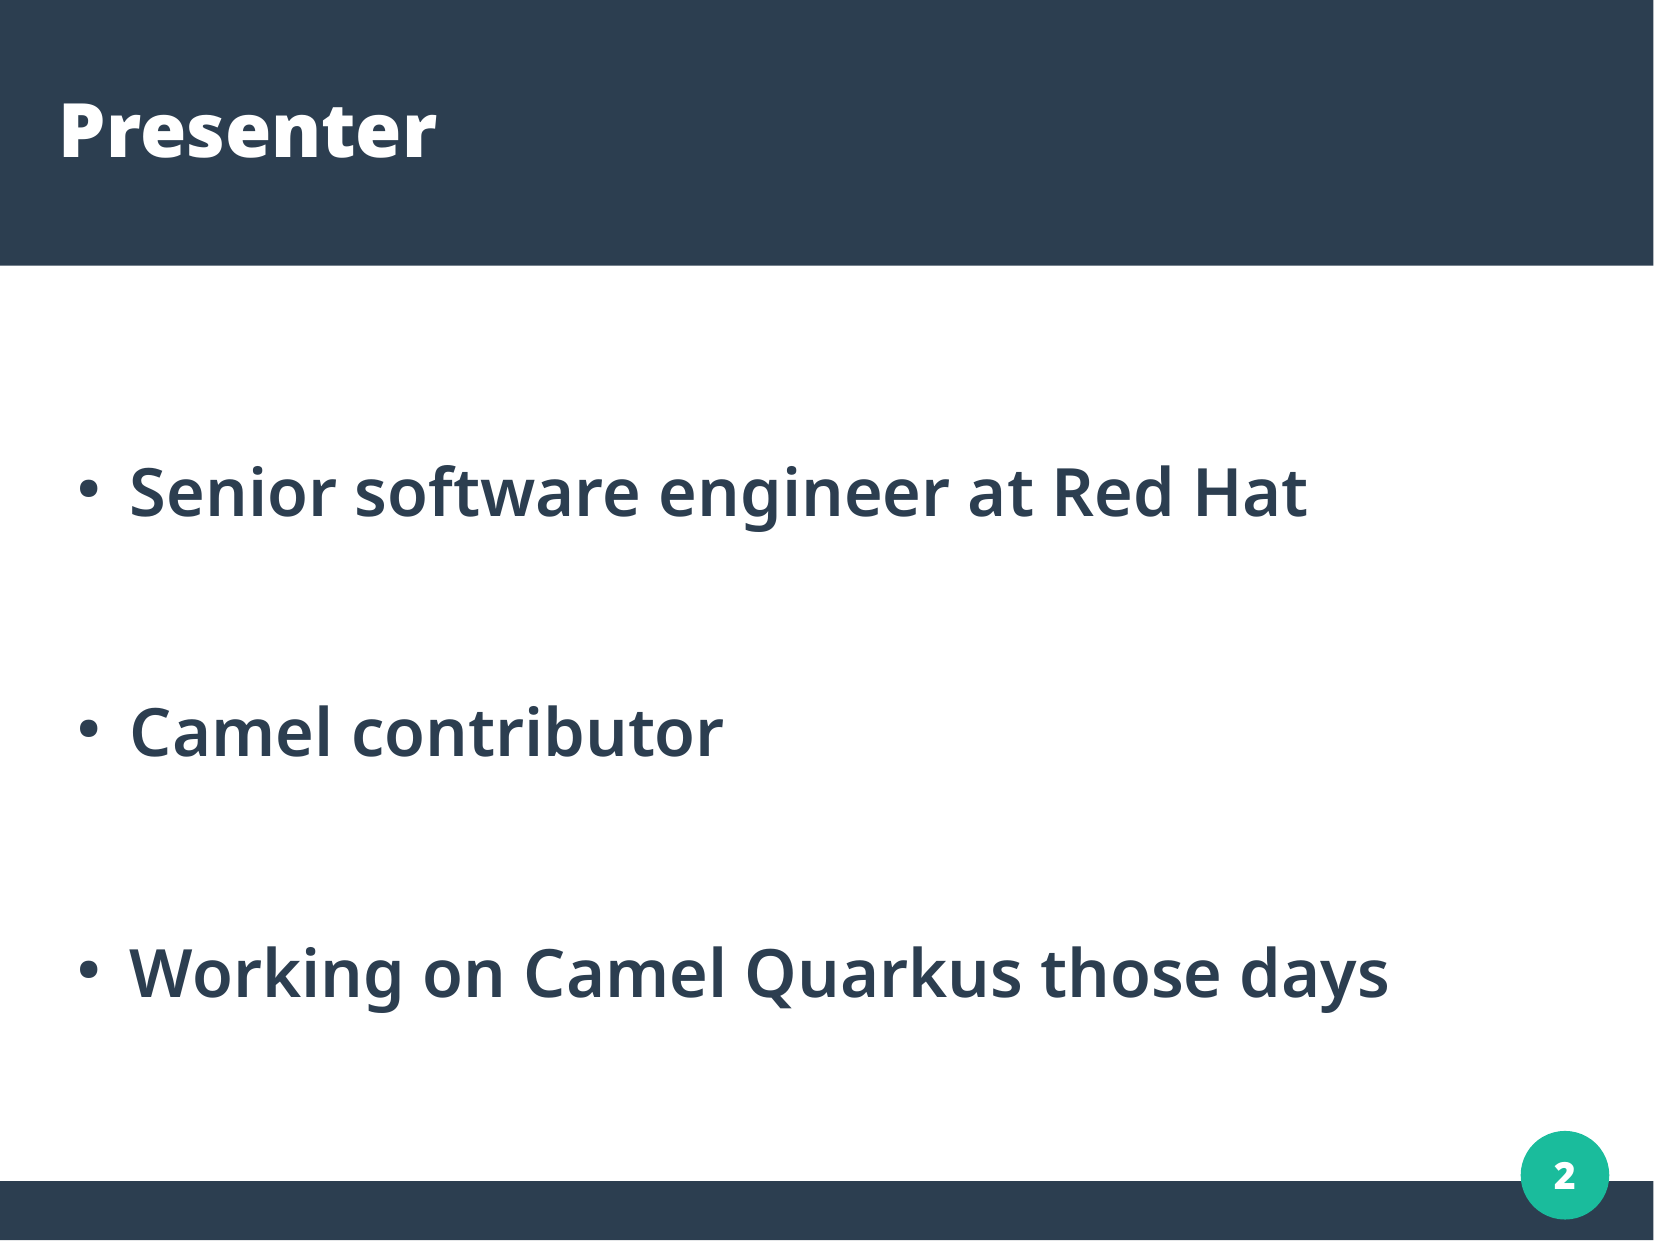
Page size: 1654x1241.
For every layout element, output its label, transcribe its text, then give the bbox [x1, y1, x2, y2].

list Senior software engineer at Red Hat Camel contributor Working on Camel Quarkus those days [59, 324, 1595, 1152]
title Presenter [59, 49, 1595, 207]
